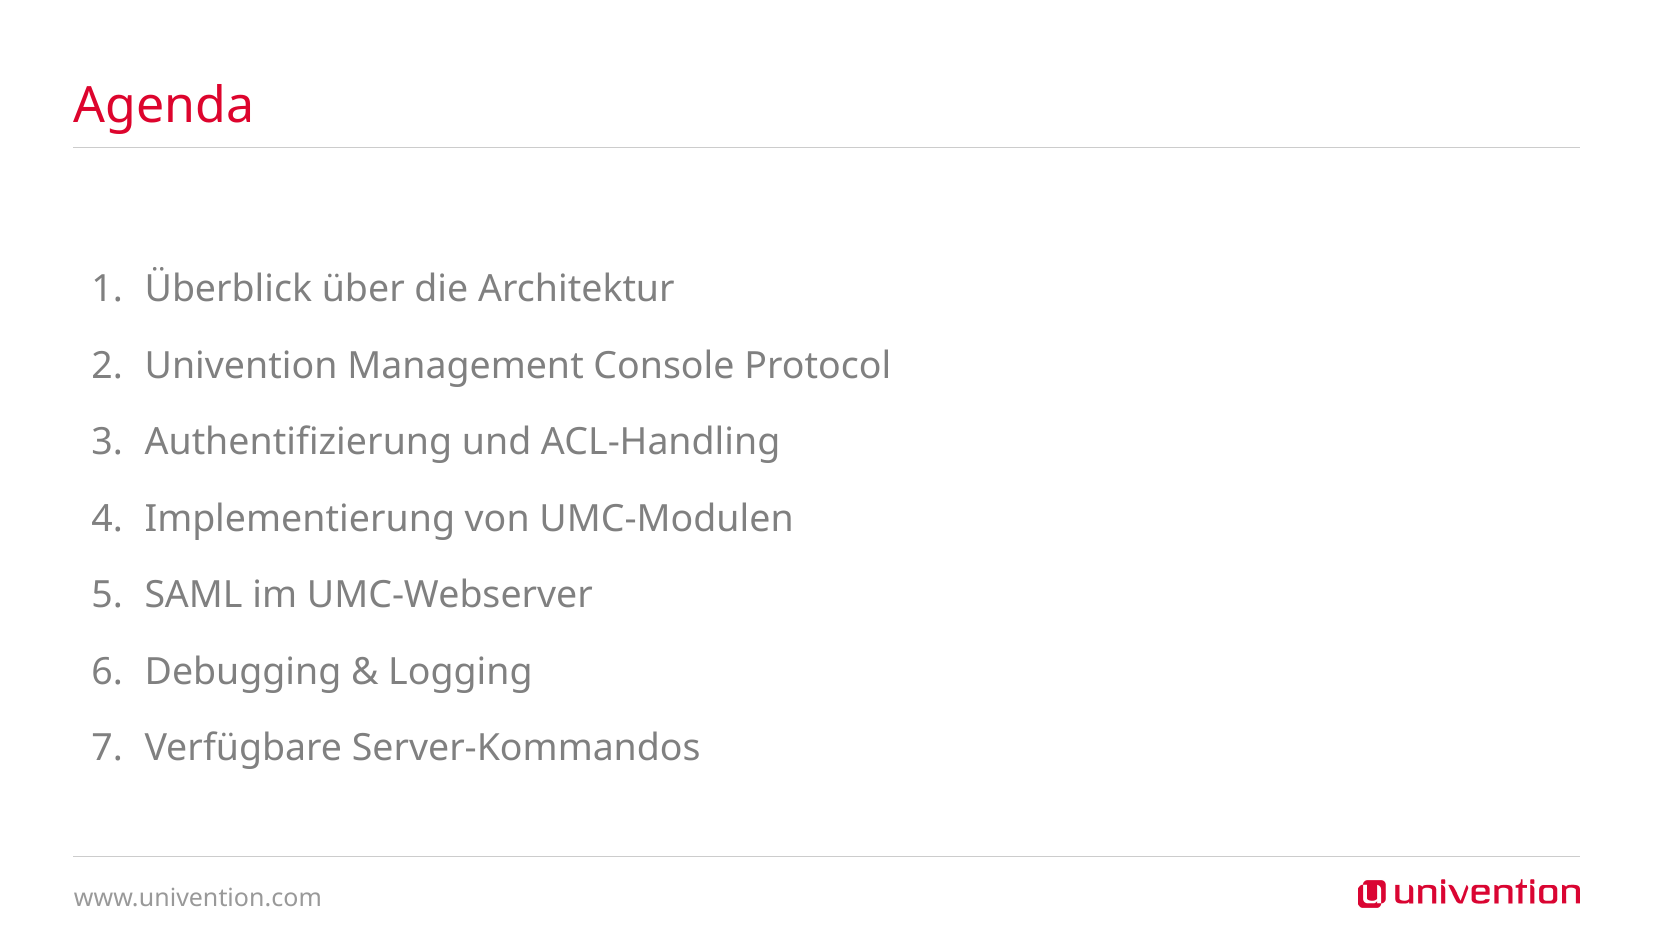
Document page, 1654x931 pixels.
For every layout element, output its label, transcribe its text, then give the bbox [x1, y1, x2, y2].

list Überblick über die Architektur Univention Management Console Protocol Authentifizierung und ACL-Handling Implementierung von UMC-Modulen SAML im UMC-Webserver Debugging & Logging Verfügbare Server-Kommandos [73, 236, 1580, 827]
title Agenda [73, 59, 1580, 148]
picture [1358, 879, 1580, 908]
